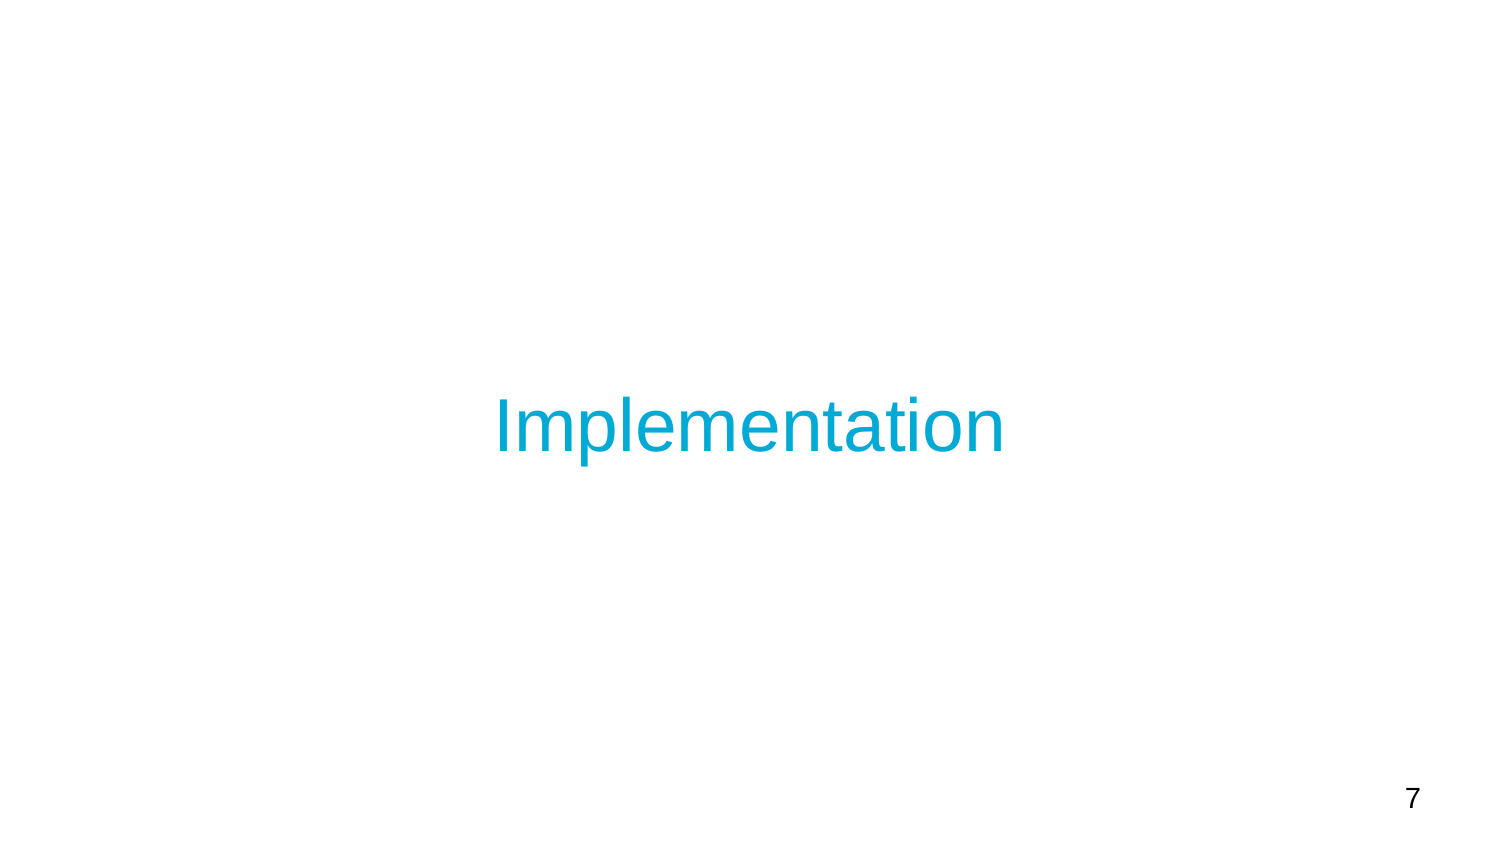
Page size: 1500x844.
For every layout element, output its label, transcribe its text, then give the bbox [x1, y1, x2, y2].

slide_number <číslo> [1389, 764, 1480, 830]
title Implementation [51, 352, 1449, 491]
